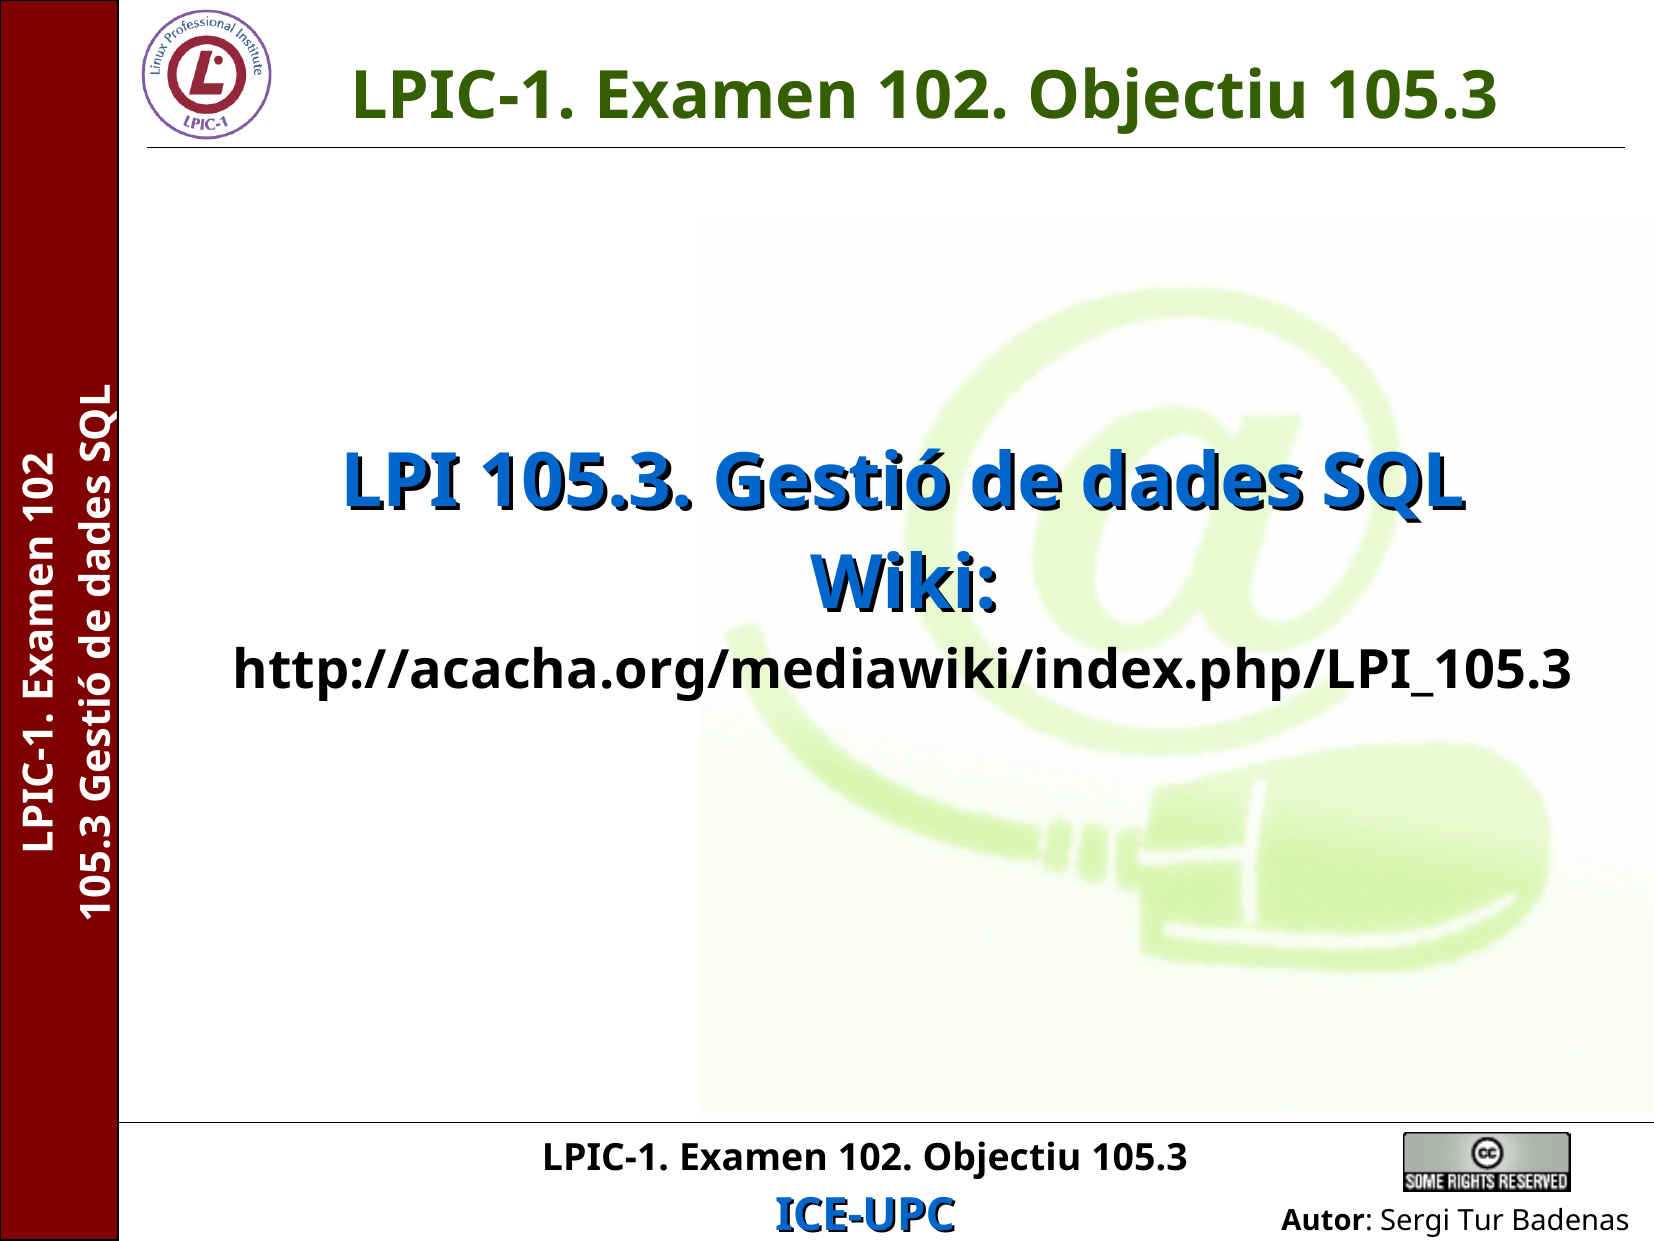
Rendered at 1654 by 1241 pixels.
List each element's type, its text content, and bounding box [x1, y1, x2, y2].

title LPIC-1. Examen 102. Objectiu 105.3 [206, 43, 1643, 142]
picture [700, 217, 1654, 1113]
subtitle LPI 105.3. Gestió de dades SQL Wiki: http://acacha.org/mediawiki/index.php/LPI_105.3 [141, 242, 1630, 1093]
picture [1403, 1132, 1571, 1192]
picture [135, 5, 277, 142]
